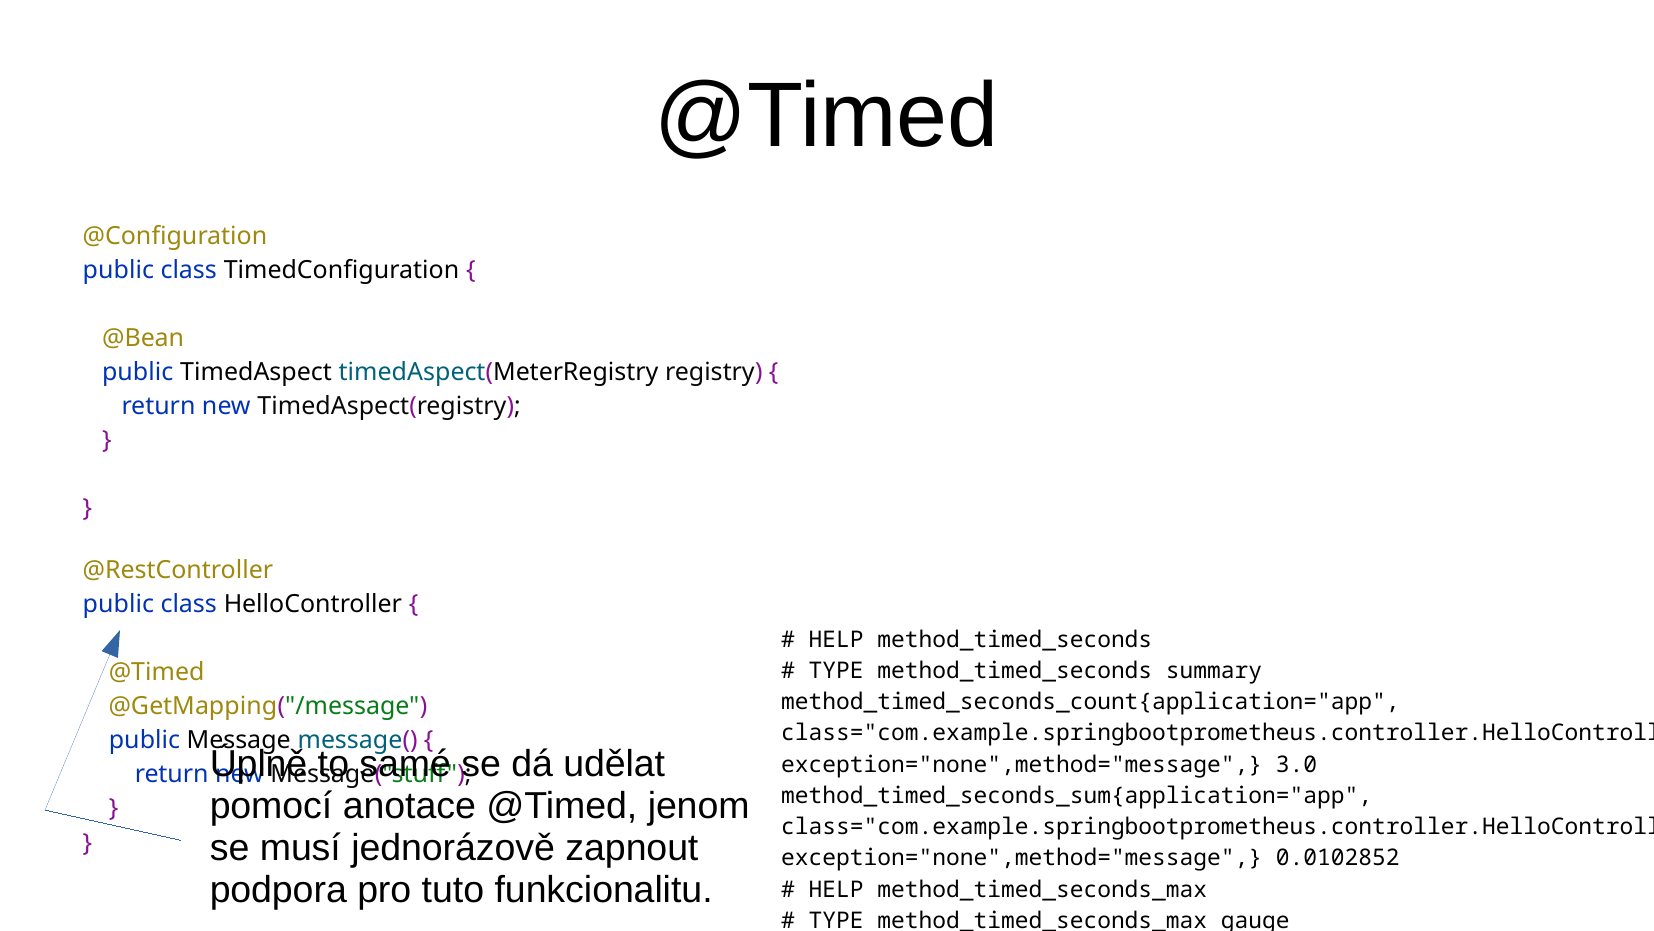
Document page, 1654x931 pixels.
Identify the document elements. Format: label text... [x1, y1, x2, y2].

text_box # HELP method_timed_seconds # TYPE method_timed_seconds summary method_timed_seconds_count{application="app", class="com.example.springbootprometheus.controller.HelloController", exception="none",method="message",} 3.0 method_timed_seconds_sum{application="app", class="com.example.springbootprometheus.controller.HelloController", exception="none",method="message",} 0.0102852 # HELP method_timed_seconds_max # TYPE method_timed_seconds_max gauge method_timed_seconds_max{application="app", class="com.example.springbootprometheus.controller.HelloController", exception="none",method="message",} 0.0101703 [766, 615, 1654, 931]
title @Timed [82, 37, 1571, 193]
text_box Úplně to samé se dá udělat pomocí anotace @Timed, jenom se musí jednorázově zapnout podpora pro tuto funkcionalitu. [195, 735, 766, 918]
list @Configuration public class TimedConfiguration { @Bean public TimedAspect timedAspect(MeterRegistry registry) { return new TimedAspect(registry); } } @RestController public class HelloController { @Timed @GetMapping("/message") public Message message() { return new Message("stuff"); } } [82, 217, 1571, 901]
